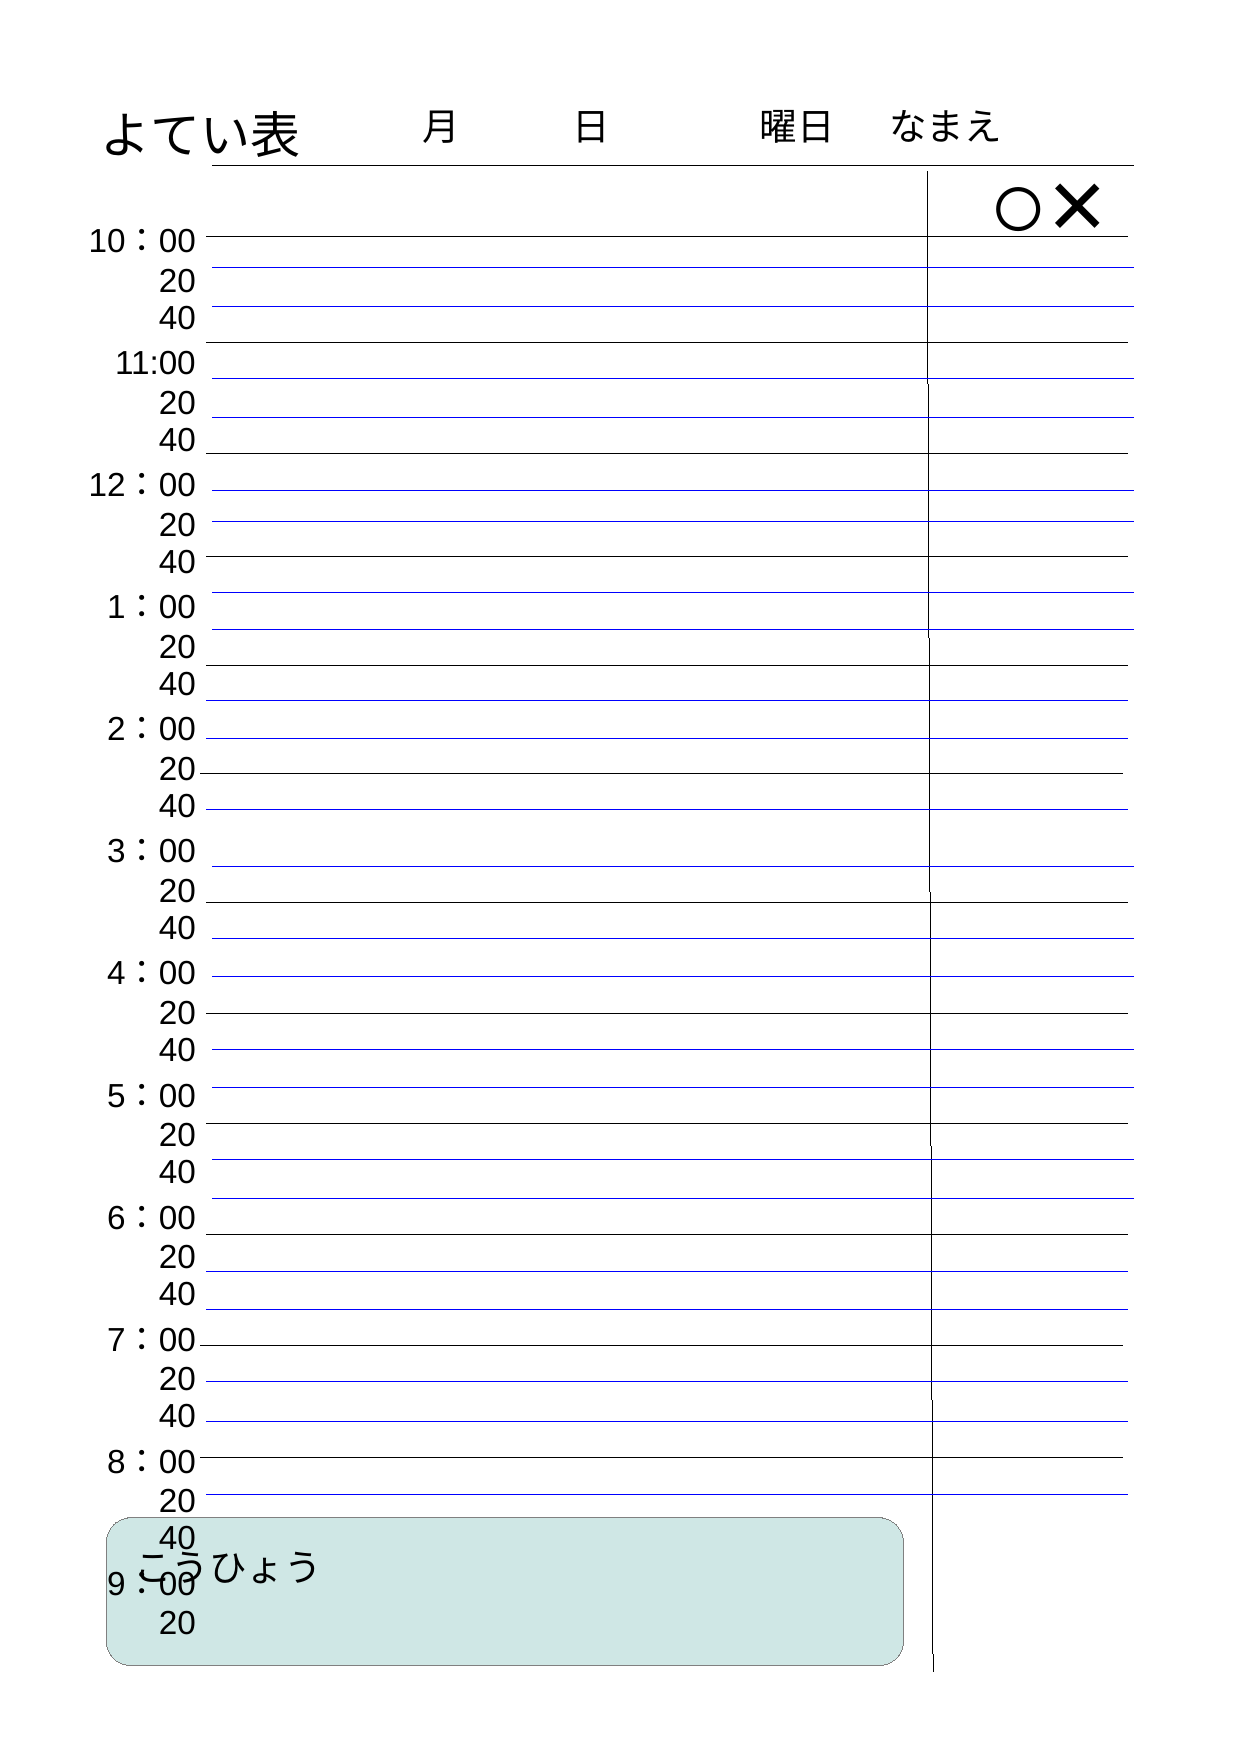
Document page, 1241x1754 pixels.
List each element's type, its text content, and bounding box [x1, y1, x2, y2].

text_box [112, 1574, 119, 1585]
text_box ○× [973, 141, 1123, 267]
text_box [172, 1526, 183, 1530]
text_box よてい表 [86, 88, 302, 154]
text_box こうひょう [119, 1530, 296, 1583]
text_box [106, 1517, 904, 1666]
text_box [181, 1583, 191, 1593]
text_box [296, 1563, 311, 1580]
text_box 月 日 曜日 なまえ [407, 89, 912, 142]
text_box [162, 1583, 172, 1593]
text_box 10：00 20 40 11:00 20 40 12：00 20 40 1：00 20 40 2：00 20 40 3：00 20 40 4：00 20 40 5：00 20 40 6：00 20 40 7：00 20 40 8：00 20 40 9：00 20 [59, 206, 192, 1526]
